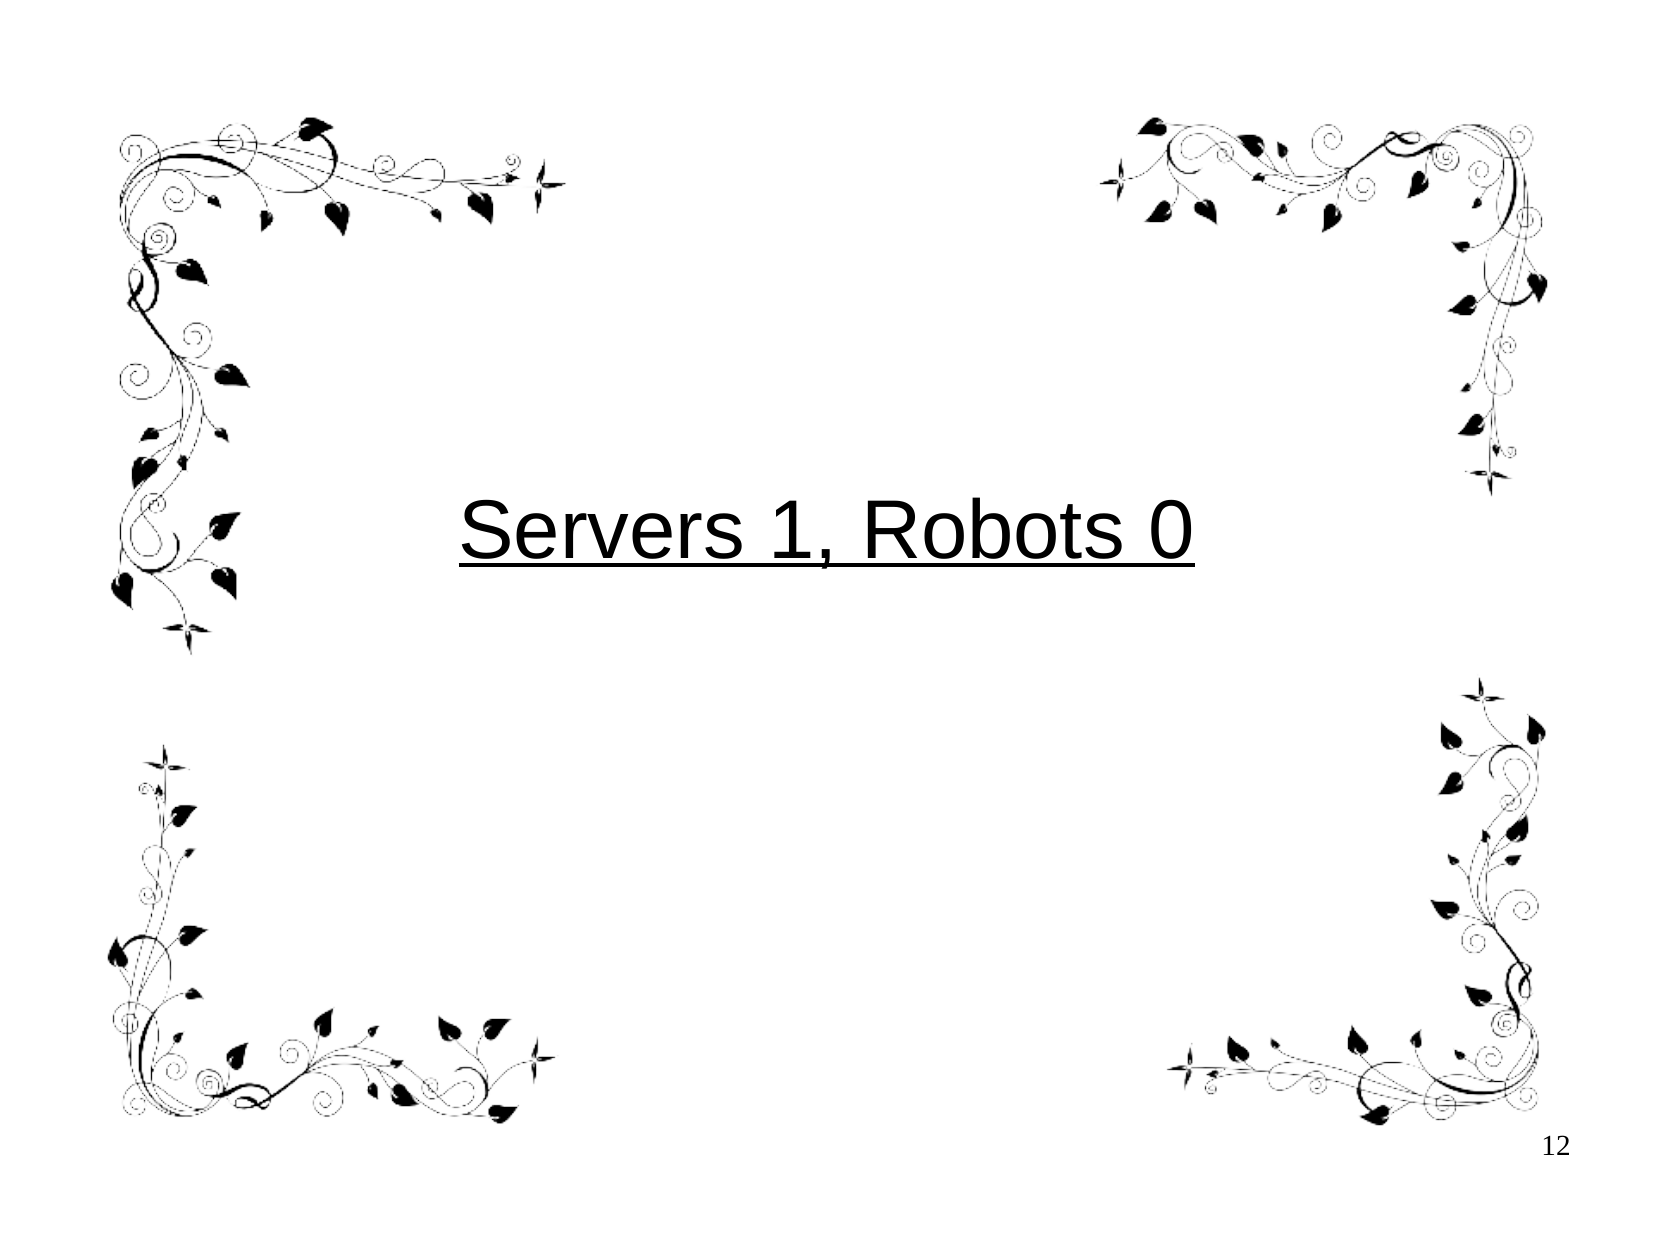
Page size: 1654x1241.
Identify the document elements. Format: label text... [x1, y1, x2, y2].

picture [101, 1010, 1553, 1131]
subtitle Servers 1, Robots 0 [82, 49, 1571, 1010]
